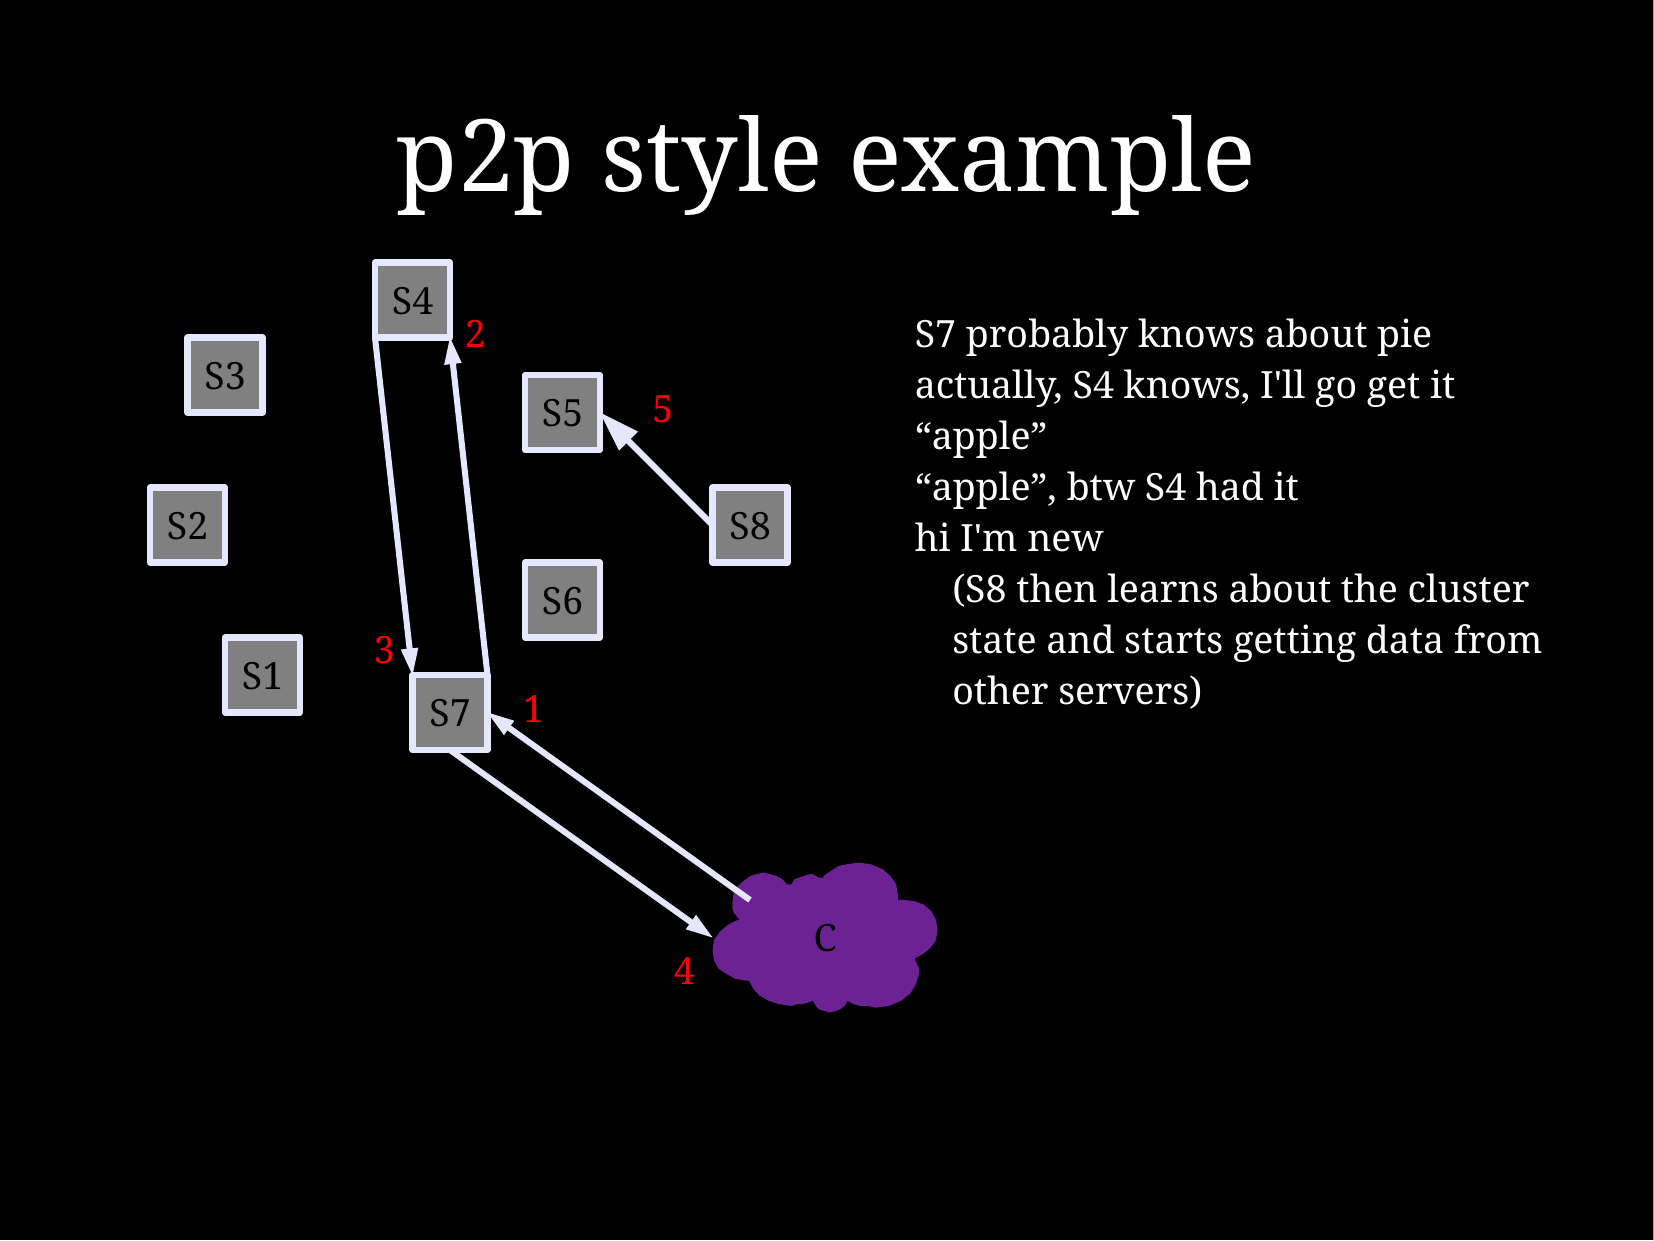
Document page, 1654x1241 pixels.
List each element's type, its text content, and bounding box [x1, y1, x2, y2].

text_box S6 [525, 562, 601, 638]
text_box S1 [225, 637, 301, 713]
text_box S5 [525, 375, 601, 451]
text_box S3 [187, 337, 263, 413]
text_box 3 [359, 616, 408, 677]
text_box 5 [637, 375, 713, 435]
text_box S2 [150, 487, 226, 563]
text_box S7 [412, 675, 488, 751]
text_box 1 [508, 675, 562, 735]
title p2p style example [82, 56, 1571, 250]
text_box S4 [375, 262, 451, 338]
text_box 2 [450, 300, 499, 360]
text_box S8 [712, 487, 788, 563]
text_box 4 [659, 937, 708, 998]
text_box C [712, 862, 938, 1013]
text_box S7 probably knows about pie actually, S4 knows, I'll go get it “apple” “apple”, btw S4 had it hi I'm new (S8 then learns about the cluster state and starts getting data from other servers) [900, 300, 1613, 631]
